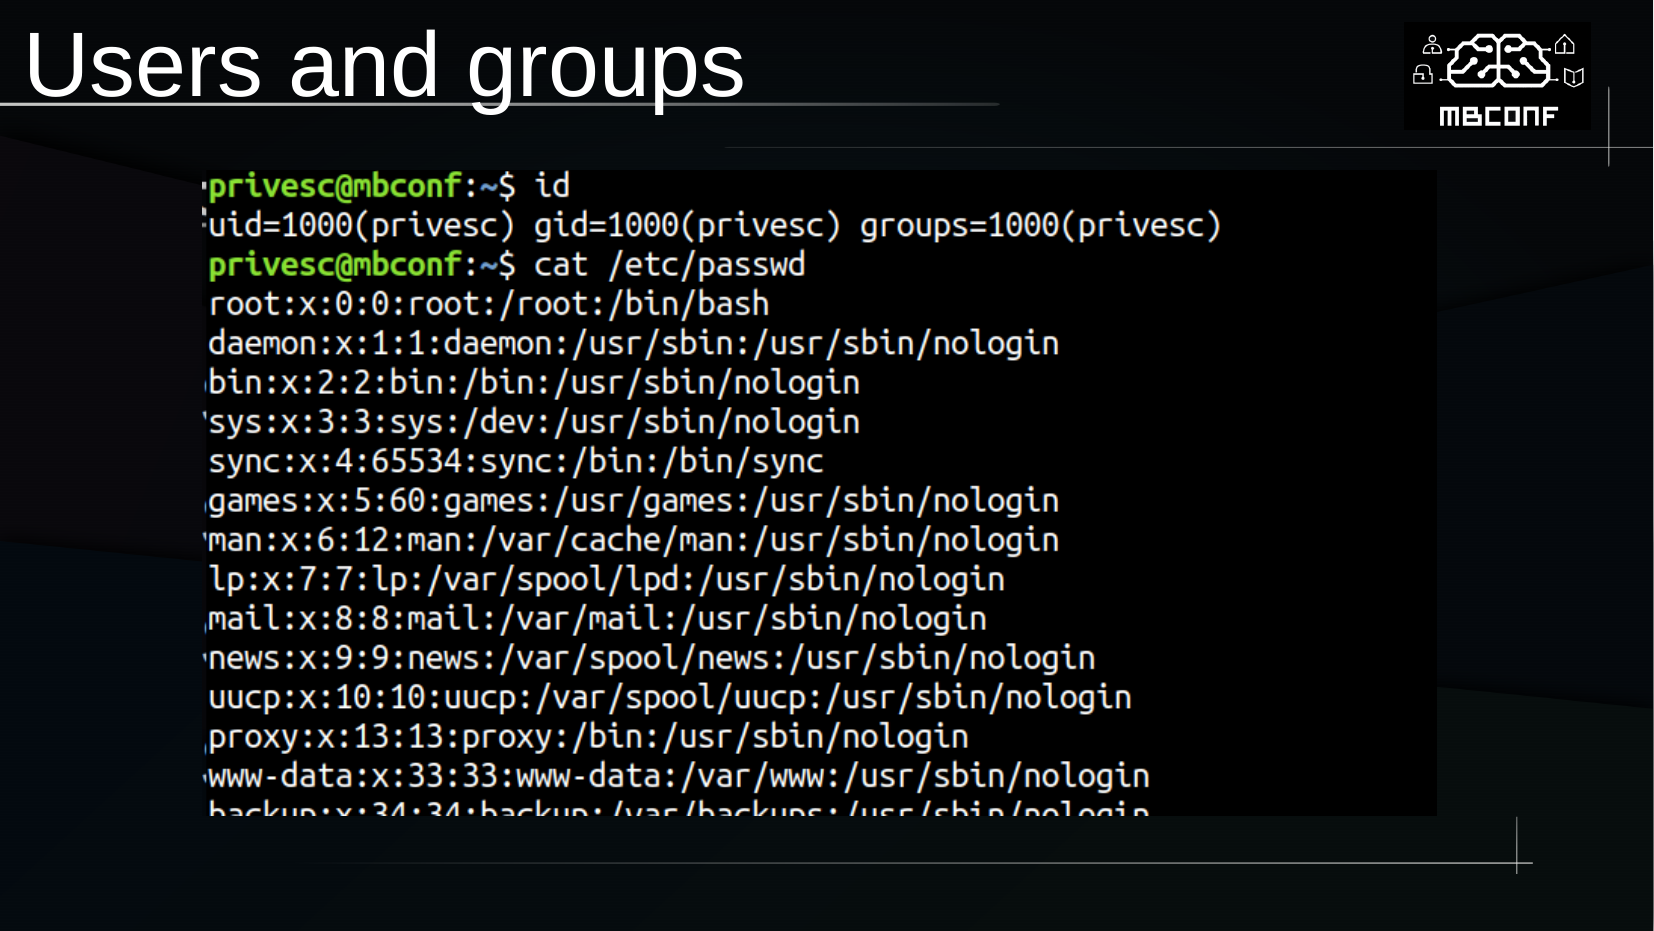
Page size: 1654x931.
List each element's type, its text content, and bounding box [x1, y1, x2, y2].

title Users and groups [23, 11, 1589, 119]
picture [0, 0, 1654, 931]
